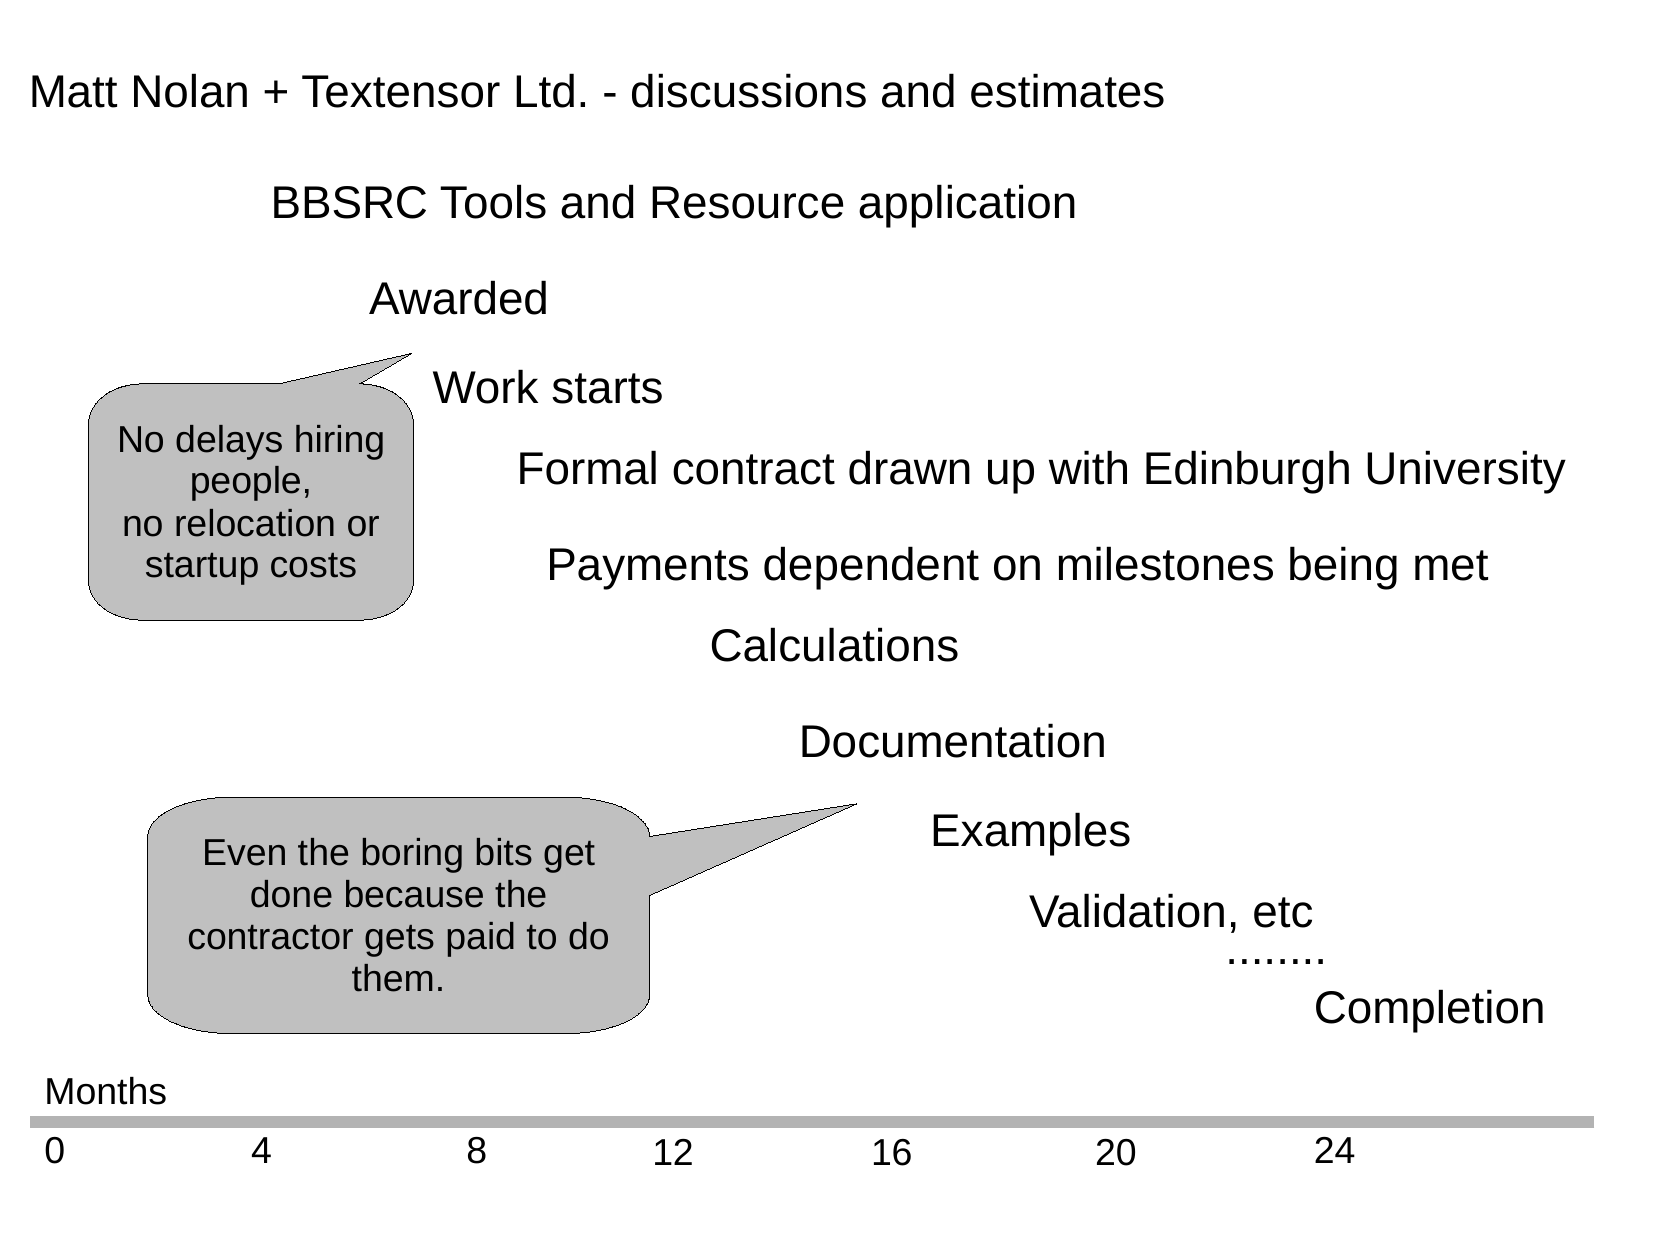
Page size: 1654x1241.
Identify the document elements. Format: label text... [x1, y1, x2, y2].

text_box Matt Nolan + Textensor Ltd. - discussions and estimates [13, 59, 1182, 131]
text_box 20 [1080, 1124, 1152, 1186]
text_box Examples [915, 797, 1147, 870]
text_box Calculations [694, 613, 975, 685]
text_box Formal contract drawn up with Edinburgh University [501, 435, 1581, 508]
text_box Months [29, 1062, 182, 1125]
text_box Payments dependent on milestones being met [531, 531, 1502, 604]
text_box Completion [1299, 974, 1561, 1047]
text_box Work starts [417, 354, 681, 427]
text_box Documentation [783, 708, 1122, 781]
text_box 8 [451, 1122, 502, 1184]
text_box Awarded [354, 265, 564, 338]
text_box Even the boring bits get done because the contractor gets paid to do them. [147, 797, 857, 1034]
text_box 24 [1299, 1122, 1370, 1184]
text_box 0 [29, 1122, 80, 1184]
text_box BBSRC Tools and Resource application [255, 170, 1094, 242]
text_box 4 [236, 1122, 287, 1184]
text_box 16 [856, 1124, 926, 1186]
text_box 12 [637, 1124, 707, 1186]
text_box ........ [1210, 915, 1343, 988]
text_box Validation, etc [1014, 878, 1330, 951]
text_box No delays hiring people, no relocation or startup costs [88, 353, 414, 621]
